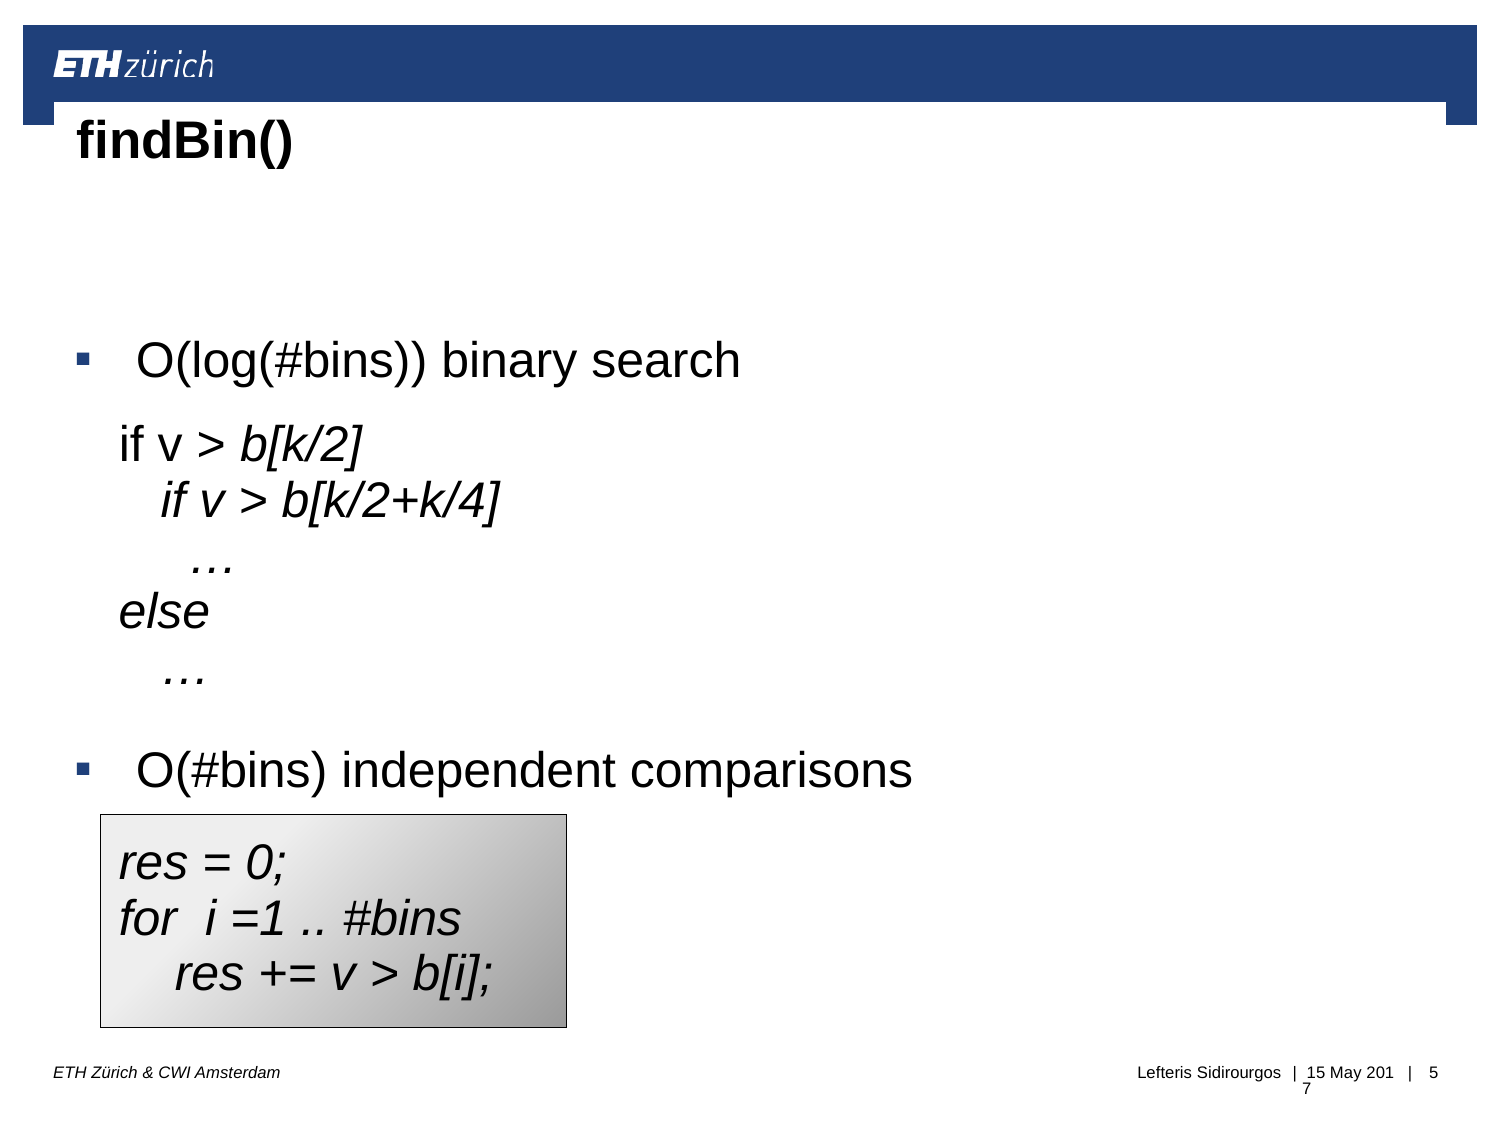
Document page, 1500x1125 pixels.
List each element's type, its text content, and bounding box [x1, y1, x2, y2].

text_box [100, 1023, 567, 1028]
list O(log(#bins)) binary search if v > b[k/2] if v > b[k/2+k/4] … else … O(#bins) independent comparisons res = 0; for i =1 .. #bins res += v > b[i]; [53, 331, 1447, 1023]
title findBin() [53, 101, 1447, 262]
